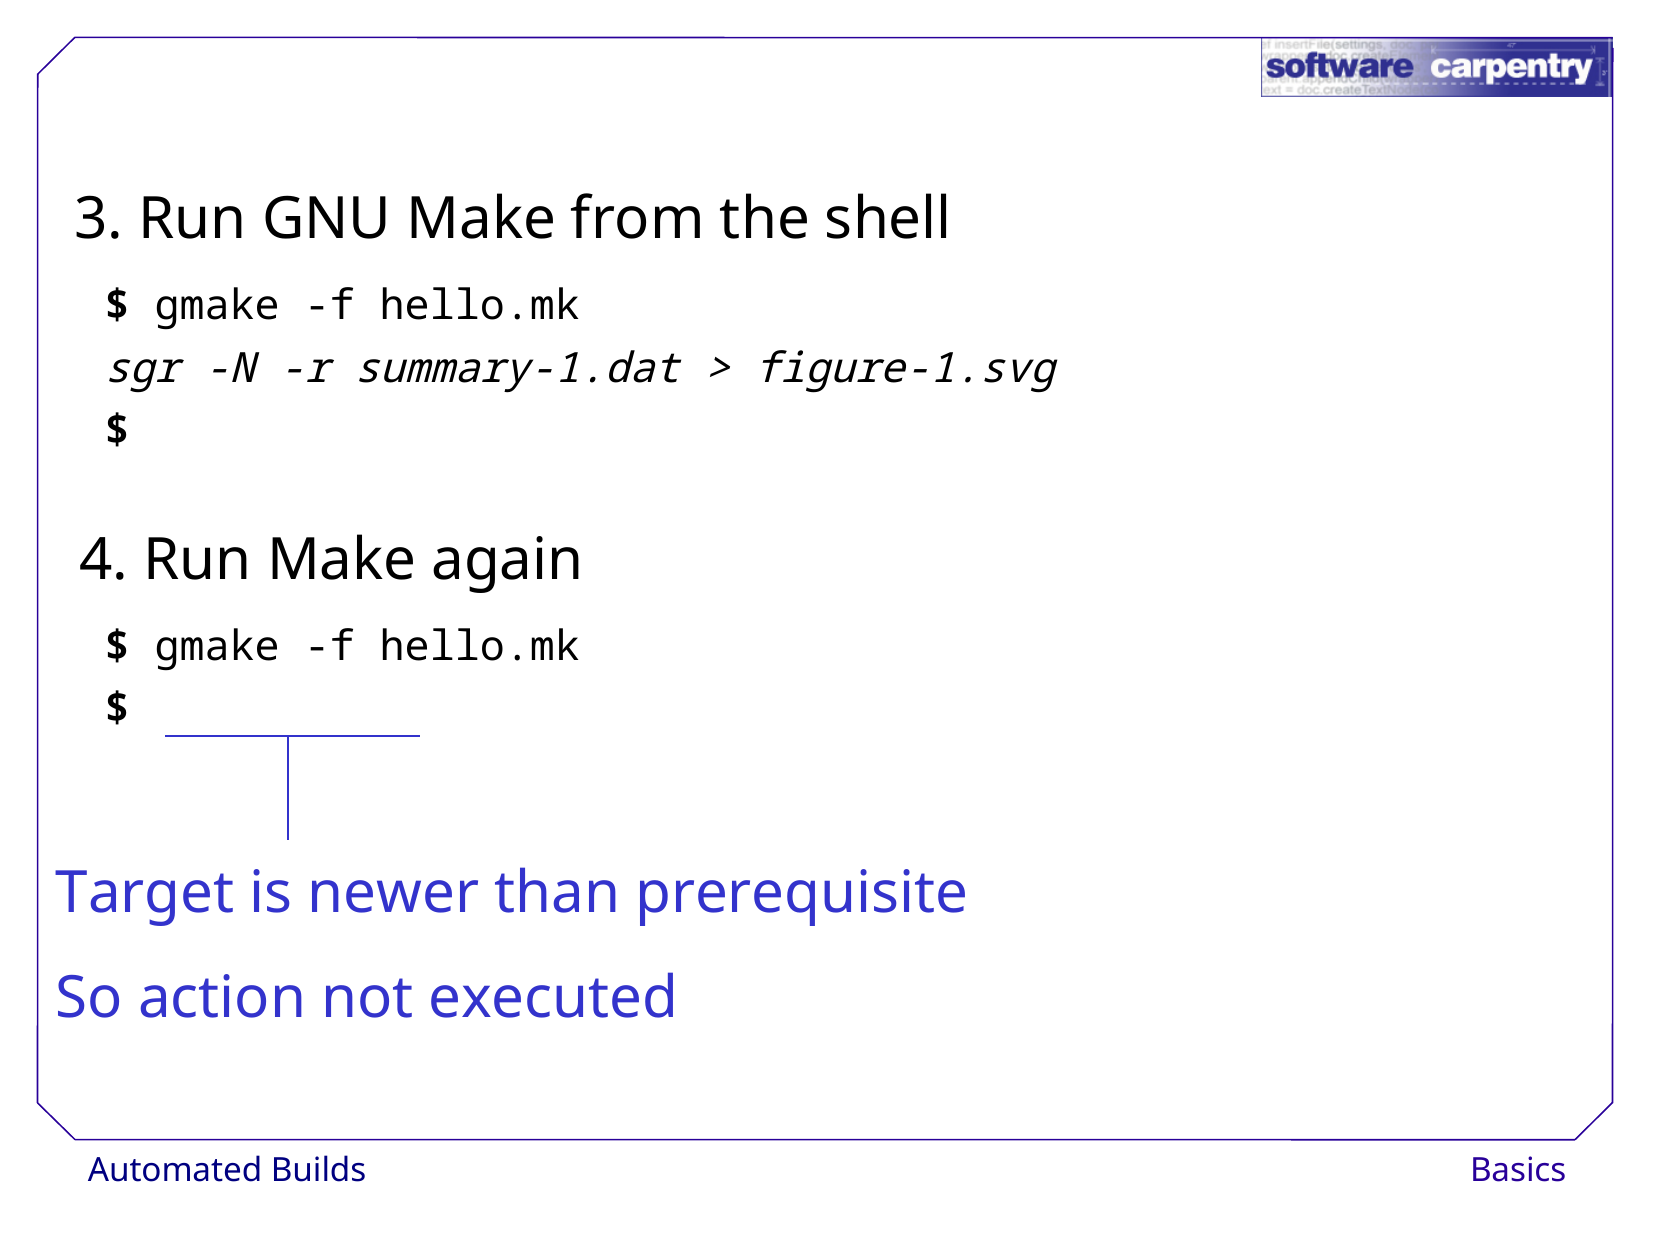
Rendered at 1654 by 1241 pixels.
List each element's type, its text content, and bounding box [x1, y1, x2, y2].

text_box $ gmake -f hello.mk sgr -N -r summary-1.dat > figure-1.svg $ [89, 258, 1512, 476]
text_box $ gmake -f hello.mk $ [89, 598, 1512, 817]
text_box Target is newer than prerequisite So action not executed [40, 811, 1134, 1038]
text_box 4. Run Make again [64, 478, 749, 599]
text_box 3. Run GNU Make from the shell [59, 138, 1117, 259]
picture [1261, 39, 1613, 97]
